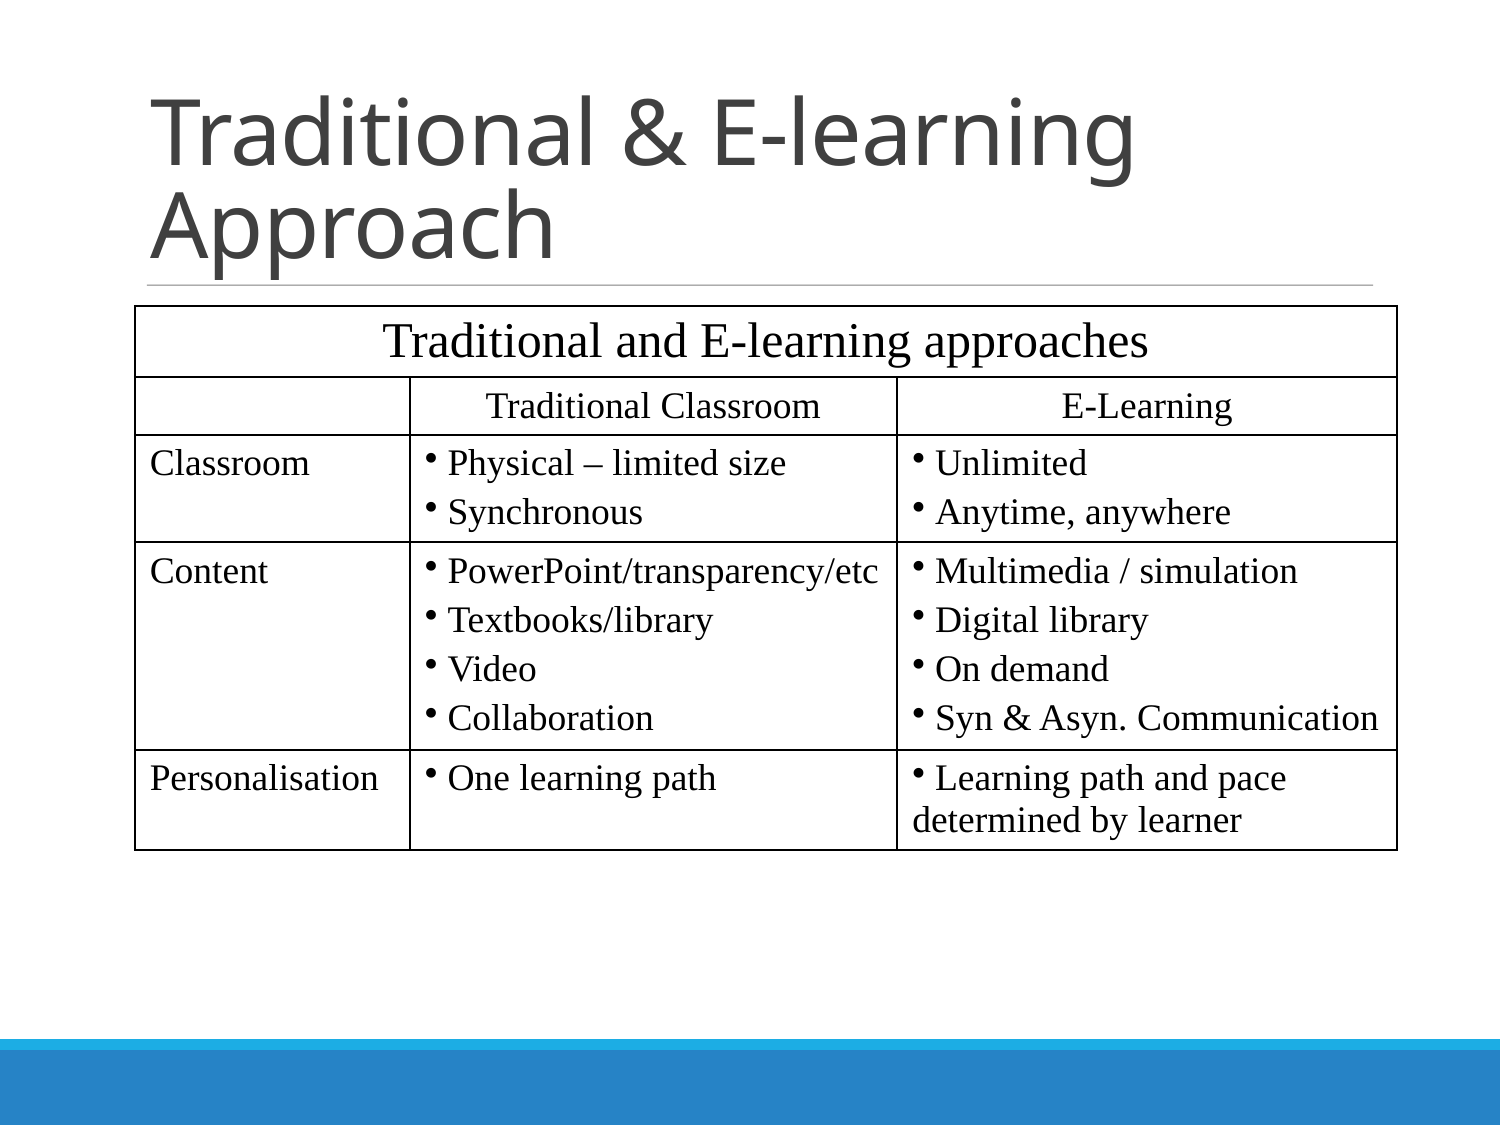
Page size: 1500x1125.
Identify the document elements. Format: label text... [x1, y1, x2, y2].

table_cell Physical – limited size Synchronous [411, 436, 896, 541]
table_cell Traditional Classroom [411, 378, 896, 434]
table_cell Multimedia / simulation Digital library On demand Syn & Asyn. Communication [898, 543, 1396, 749]
title Traditional & E-learning Approach [135, 47, 1373, 285]
table_cell PowerPoint/transparency/etc Textbooks/library Video Collaboration [411, 543, 896, 749]
table_cell One learning path [411, 751, 896, 849]
table_header Traditional and E-learning approaches [136, 307, 1396, 376]
table_cell E-Learning [898, 378, 1396, 434]
table_cell Content [136, 543, 409, 749]
table_cell Learning path and pace determined by learner [898, 751, 1396, 849]
table_cell Classroom [136, 436, 409, 541]
table_cell [136, 378, 409, 434]
table_cell Unlimited Anytime, anywhere [898, 436, 1396, 541]
table_cell Personalisation [136, 751, 409, 849]
